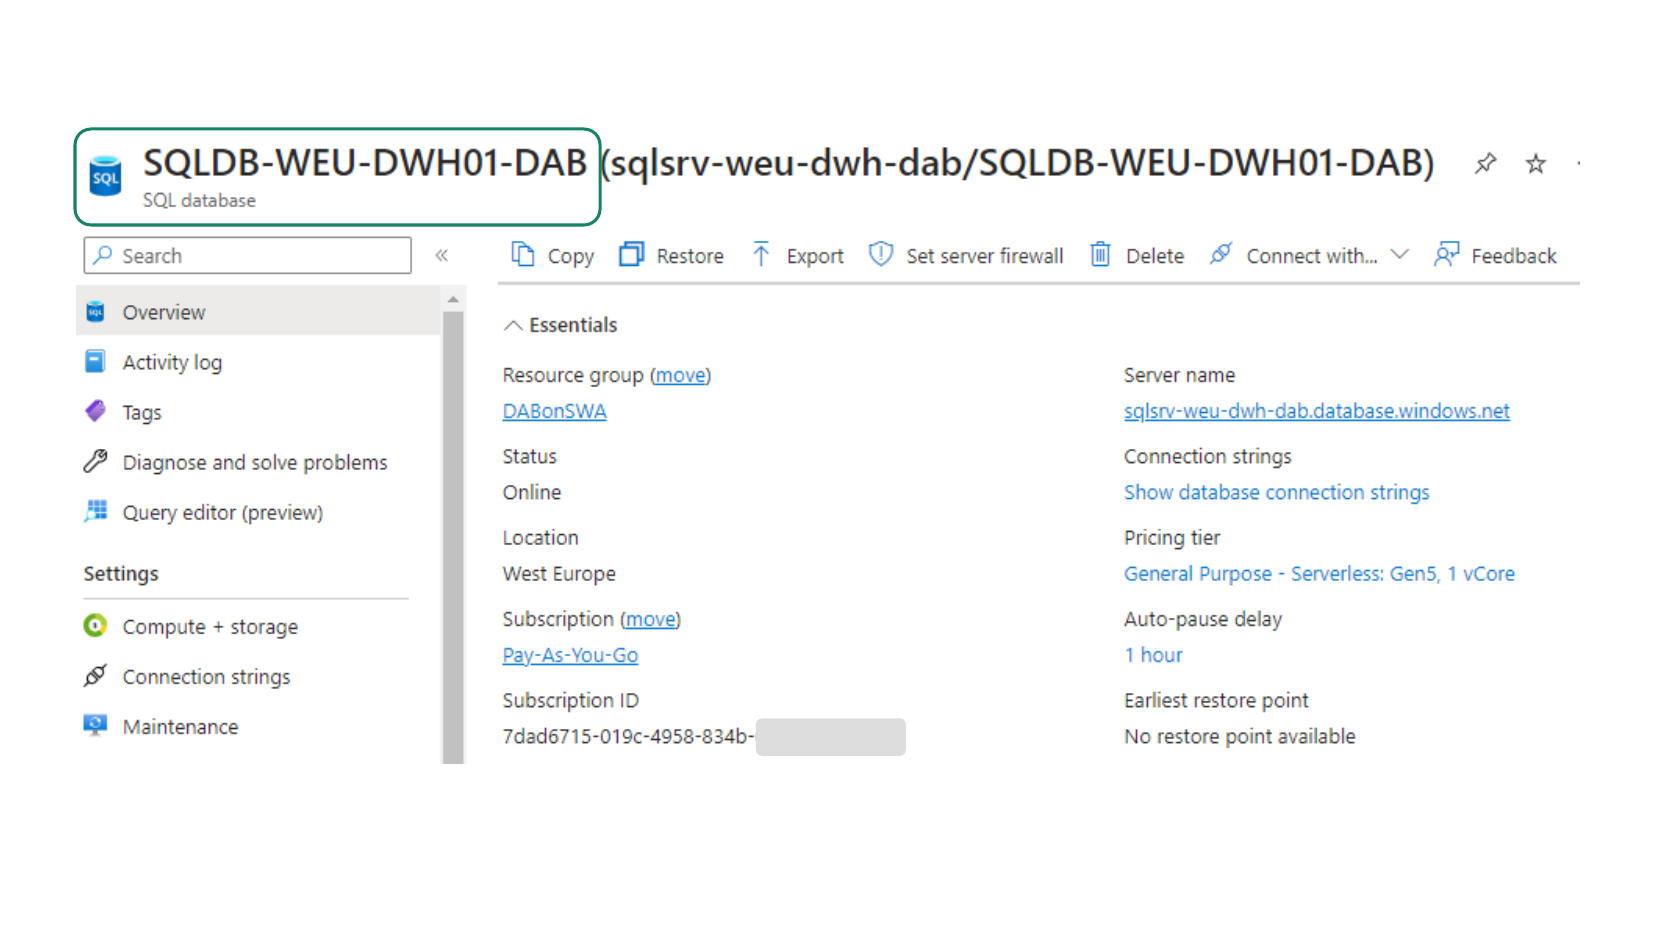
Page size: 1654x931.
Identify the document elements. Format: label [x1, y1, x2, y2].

picture [77, 132, 598, 223]
text_box [755, 718, 906, 756]
picture [76, 132, 1580, 764]
